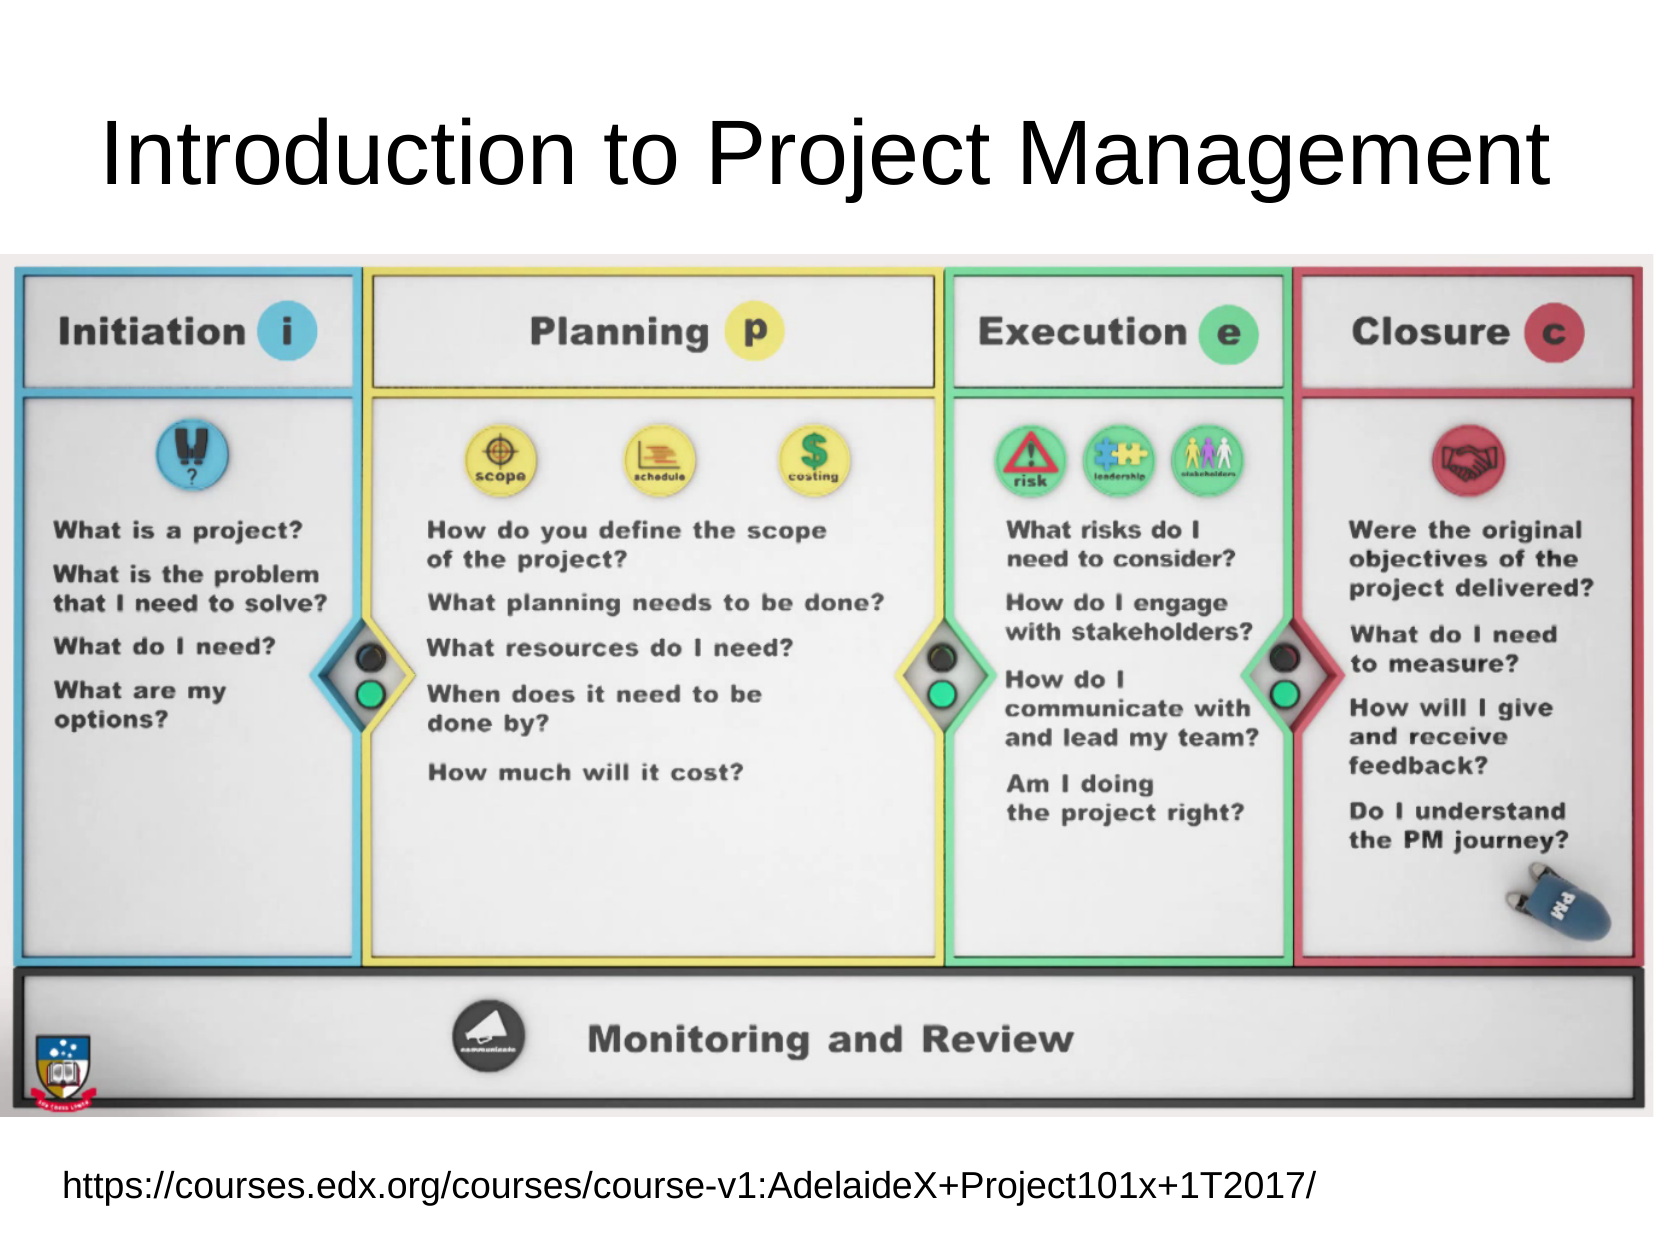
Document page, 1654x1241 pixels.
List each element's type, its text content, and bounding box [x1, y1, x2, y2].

text_box https://courses.edx.org/courses/course-v1:AdelaideX+Project101x+1T2017/ [47, 1157, 1347, 1241]
title Introduction to Project Management [82, 49, 1571, 254]
picture [0, 254, 1654, 1117]
